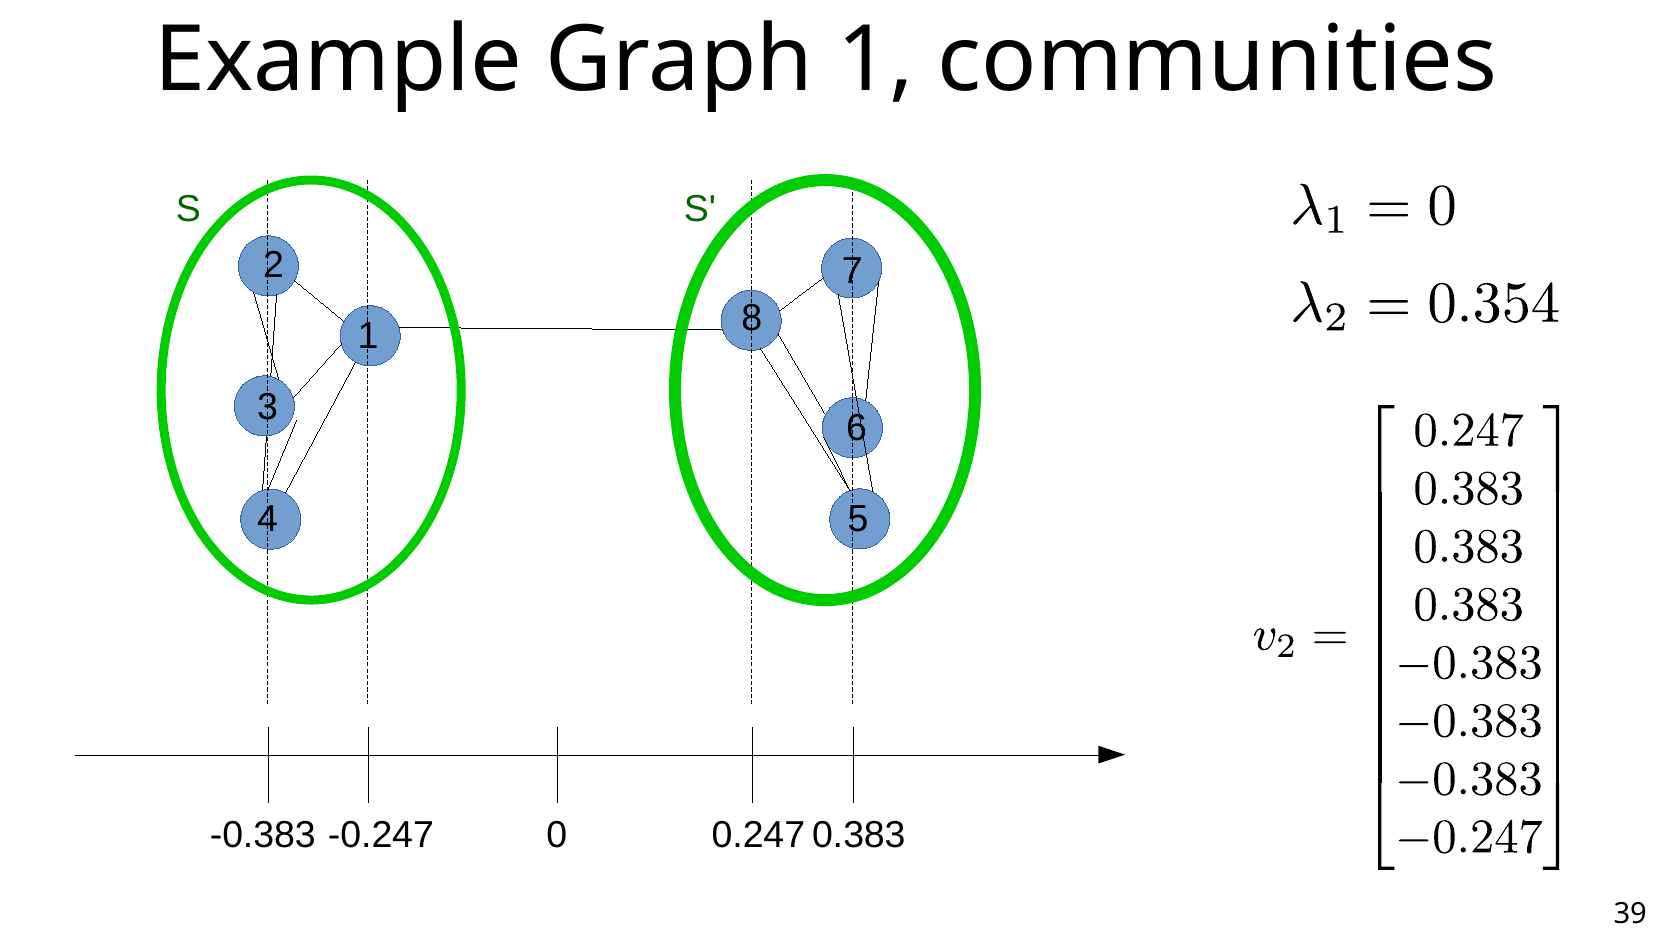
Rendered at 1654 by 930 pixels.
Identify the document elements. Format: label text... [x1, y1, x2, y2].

text_box [821, 250, 827, 286]
text_box [1252, 405, 1576, 871]
text_box 4 [242, 490, 293, 548]
text_box 3 [242, 378, 293, 435]
text_box 6 [831, 399, 882, 456]
text_box -0.383 [195, 805, 313, 863]
text_box 8 [726, 289, 777, 347]
text_box [293, 499, 301, 540]
text_box 1 [342, 307, 394, 364]
text_box 0.383 [797, 805, 921, 863]
text_box [737, 347, 765, 351]
text_box 0 [531, 805, 582, 863]
text_box [1290, 281, 1561, 331]
text_box -0.247 [313, 805, 449, 863]
text_box [1290, 183, 1457, 233]
text_box [884, 501, 890, 537]
title Example Graph 1, communities [82, 3, 1571, 107]
text_box 2 [248, 236, 299, 294]
text_box 7 [827, 242, 878, 299]
text_box [836, 238, 867, 242]
text_box [878, 253, 882, 281]
text_box [721, 303, 726, 337]
text_box [777, 305, 782, 336]
text_box S' [669, 180, 731, 237]
text_box S [161, 180, 216, 237]
text_box [822, 406, 831, 449]
text_box 5 [832, 490, 884, 548]
text_box [234, 385, 242, 426]
text_box 0.247 [696, 805, 797, 863]
text_box [394, 317, 401, 354]
text_box [238, 243, 248, 288]
